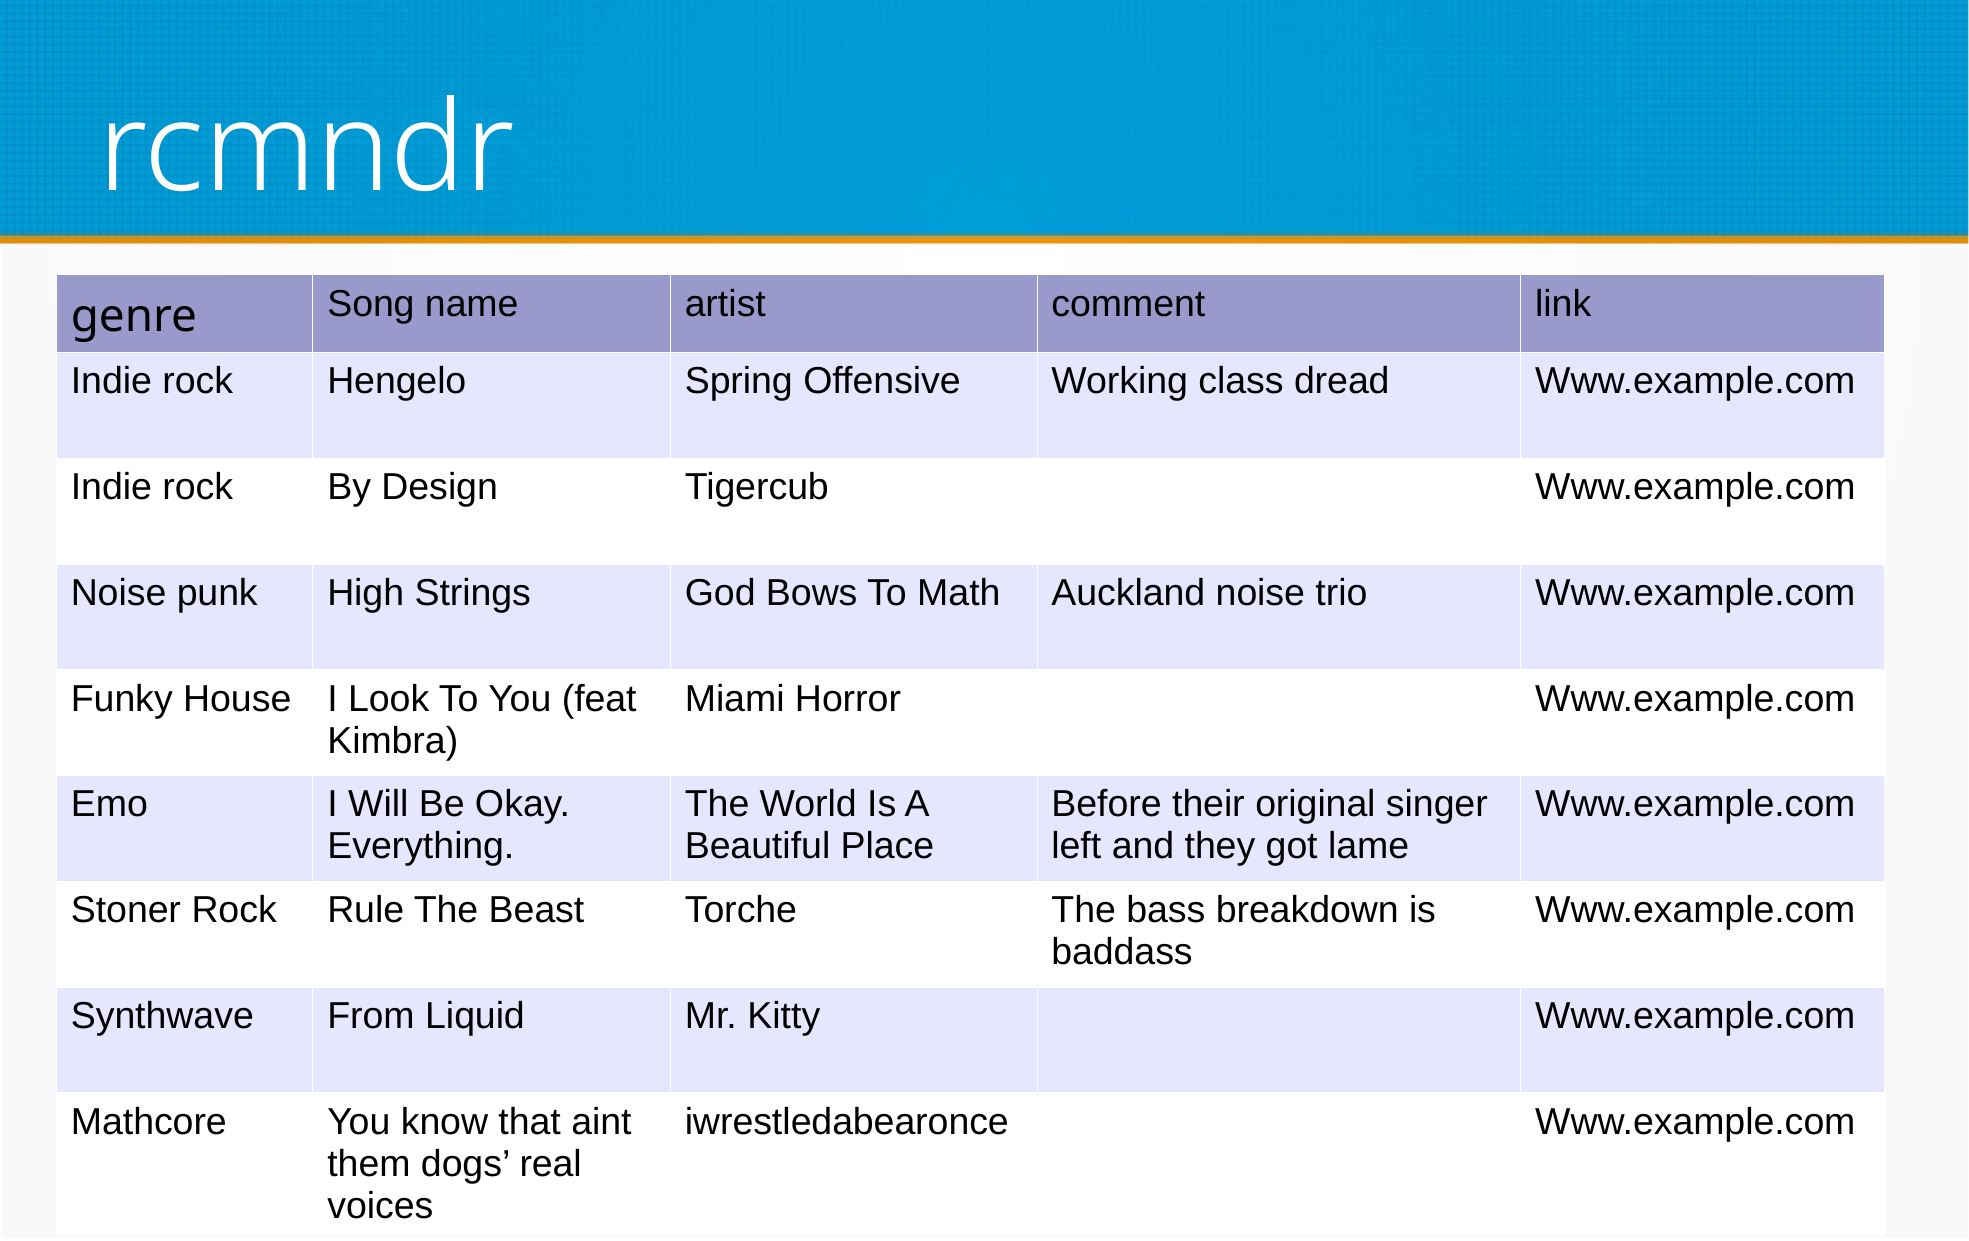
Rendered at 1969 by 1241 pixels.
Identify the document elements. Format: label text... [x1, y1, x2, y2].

table_cell Miami Horror [671, 670, 1037, 775]
table_cell I Look To You (feat Kimbra) [313, 670, 670, 775]
table_header genre [57, 275, 312, 352]
table_cell Synthwave [57, 988, 312, 1092]
table_cell Www.example.com [1521, 776, 1884, 881]
table_cell Funky House [57, 670, 312, 775]
table_cell Tigercub [671, 459, 1037, 564]
table_cell Mathcore [57, 1093, 312, 1234]
table_cell Noise punk [57, 565, 312, 669]
title rcmndr [98, 19, 1870, 227]
table_cell Hengelo [313, 353, 670, 458]
table_cell Mr. Kitty [671, 988, 1037, 1092]
table_cell Www.example.com [1521, 565, 1884, 669]
table_cell The bass breakdown is baddass [1038, 882, 1520, 987]
table_cell God Bows To Math [671, 565, 1037, 669]
picture [0, 233, 1969, 1241]
table_cell I Will Be Okay. Everything. [313, 776, 670, 881]
table_cell Indie rock [57, 459, 312, 564]
table_cell Www.example.com [1521, 1093, 1884, 1234]
table_cell [1038, 459, 1520, 564]
table_header comment [1038, 275, 1520, 352]
table_cell Auckland noise trio [1038, 565, 1520, 669]
table_cell Working class dread [1038, 353, 1520, 458]
table_cell Indie rock [57, 353, 312, 458]
table_cell Rule The Beast [313, 882, 670, 987]
table_cell Www.example.com [1521, 353, 1884, 458]
table_cell Before their original singer left and they got lame [1038, 776, 1520, 881]
table_cell The World Is A Beautiful Place [671, 776, 1037, 881]
table_cell [1038, 670, 1520, 775]
table_cell Www.example.com [1521, 882, 1884, 987]
table_cell Www.example.com [1521, 459, 1884, 564]
table_cell From Liquid [313, 988, 670, 1092]
table_header Song name [313, 275, 670, 352]
table_cell Spring Offensive [671, 353, 1037, 458]
table_header artist [671, 275, 1037, 352]
table_cell Www.example.com [1521, 988, 1884, 1092]
table_cell High Strings [313, 565, 670, 669]
table_cell Stoner Rock [57, 882, 312, 987]
table_header link [1521, 275, 1884, 352]
table_cell iwrestledabearonce [671, 1093, 1037, 1234]
table_cell Emo [57, 776, 312, 881]
table_cell [1038, 1093, 1520, 1234]
table_cell You know that aint them dogs’ real voices [313, 1093, 670, 1234]
table_cell Torche [671, 882, 1037, 987]
table_cell By Design [313, 459, 670, 564]
table_cell Www.example.com [1521, 670, 1884, 775]
table_cell [1038, 988, 1520, 1092]
